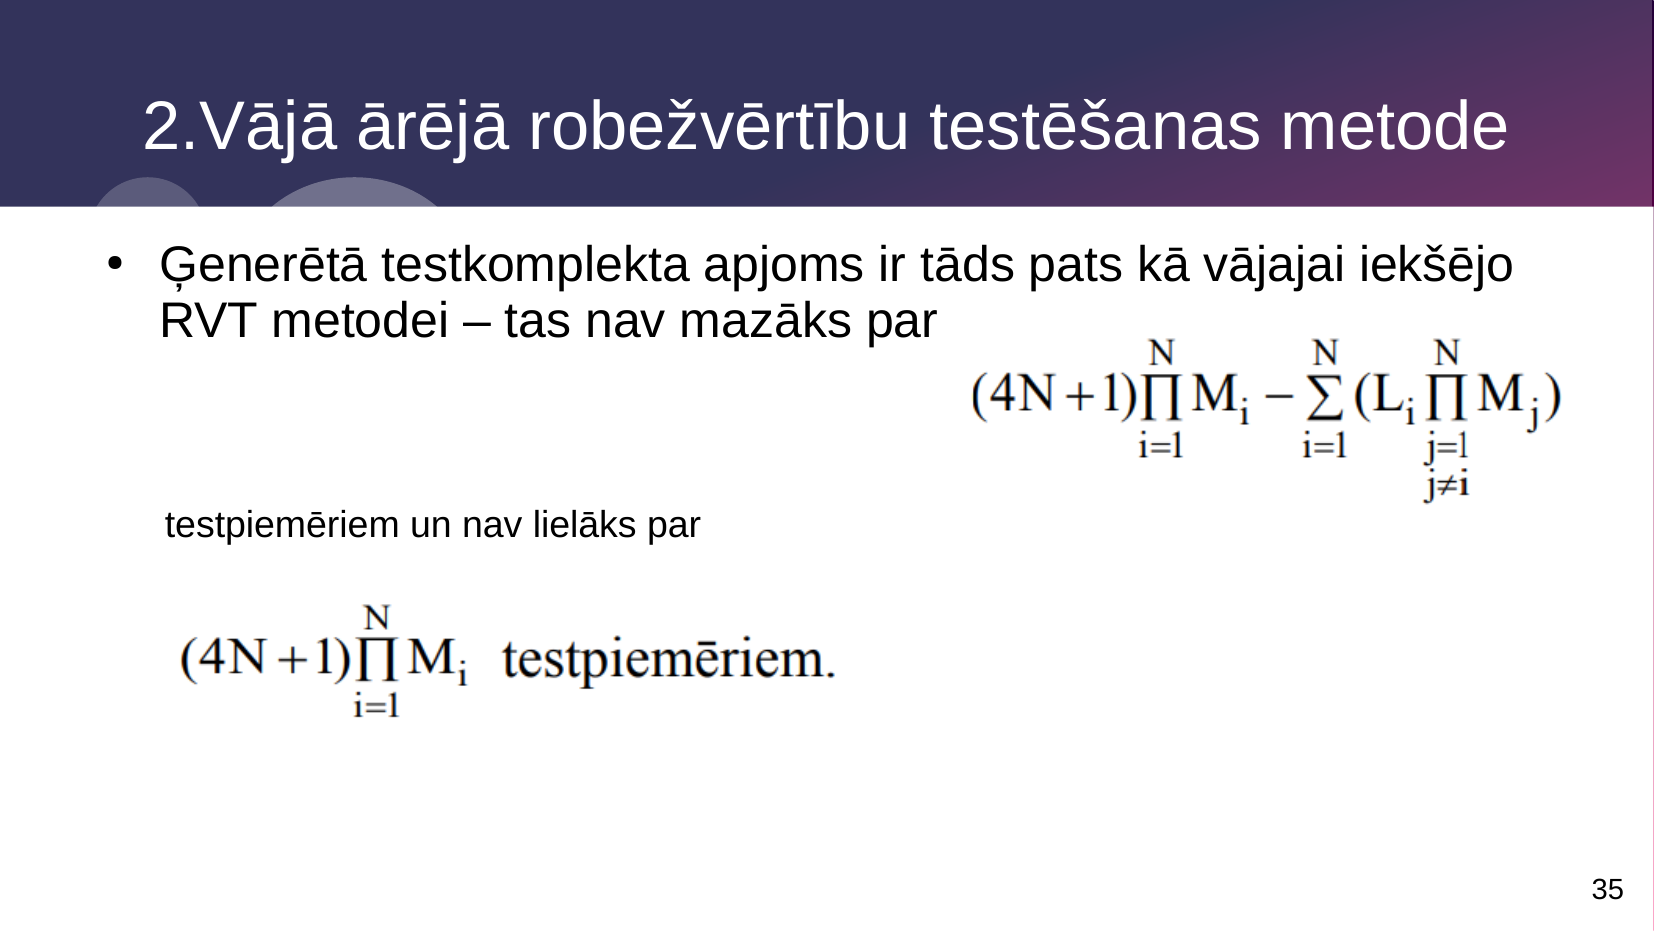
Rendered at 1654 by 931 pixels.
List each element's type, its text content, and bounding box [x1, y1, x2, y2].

picture [160, 575, 863, 751]
list Ģenerētā testkomplekta apjoms ir tāds pats kā vājajai iekšējo RVT metodei – tas nav mazāks par [88, 236, 1565, 827]
picture [961, 312, 1576, 526]
text_box testpiemēriem un nav lielāks par [150, 495, 717, 553]
title 2.Vājā ārējā robežvērtību testēšanas metode [88, 44, 1565, 207]
